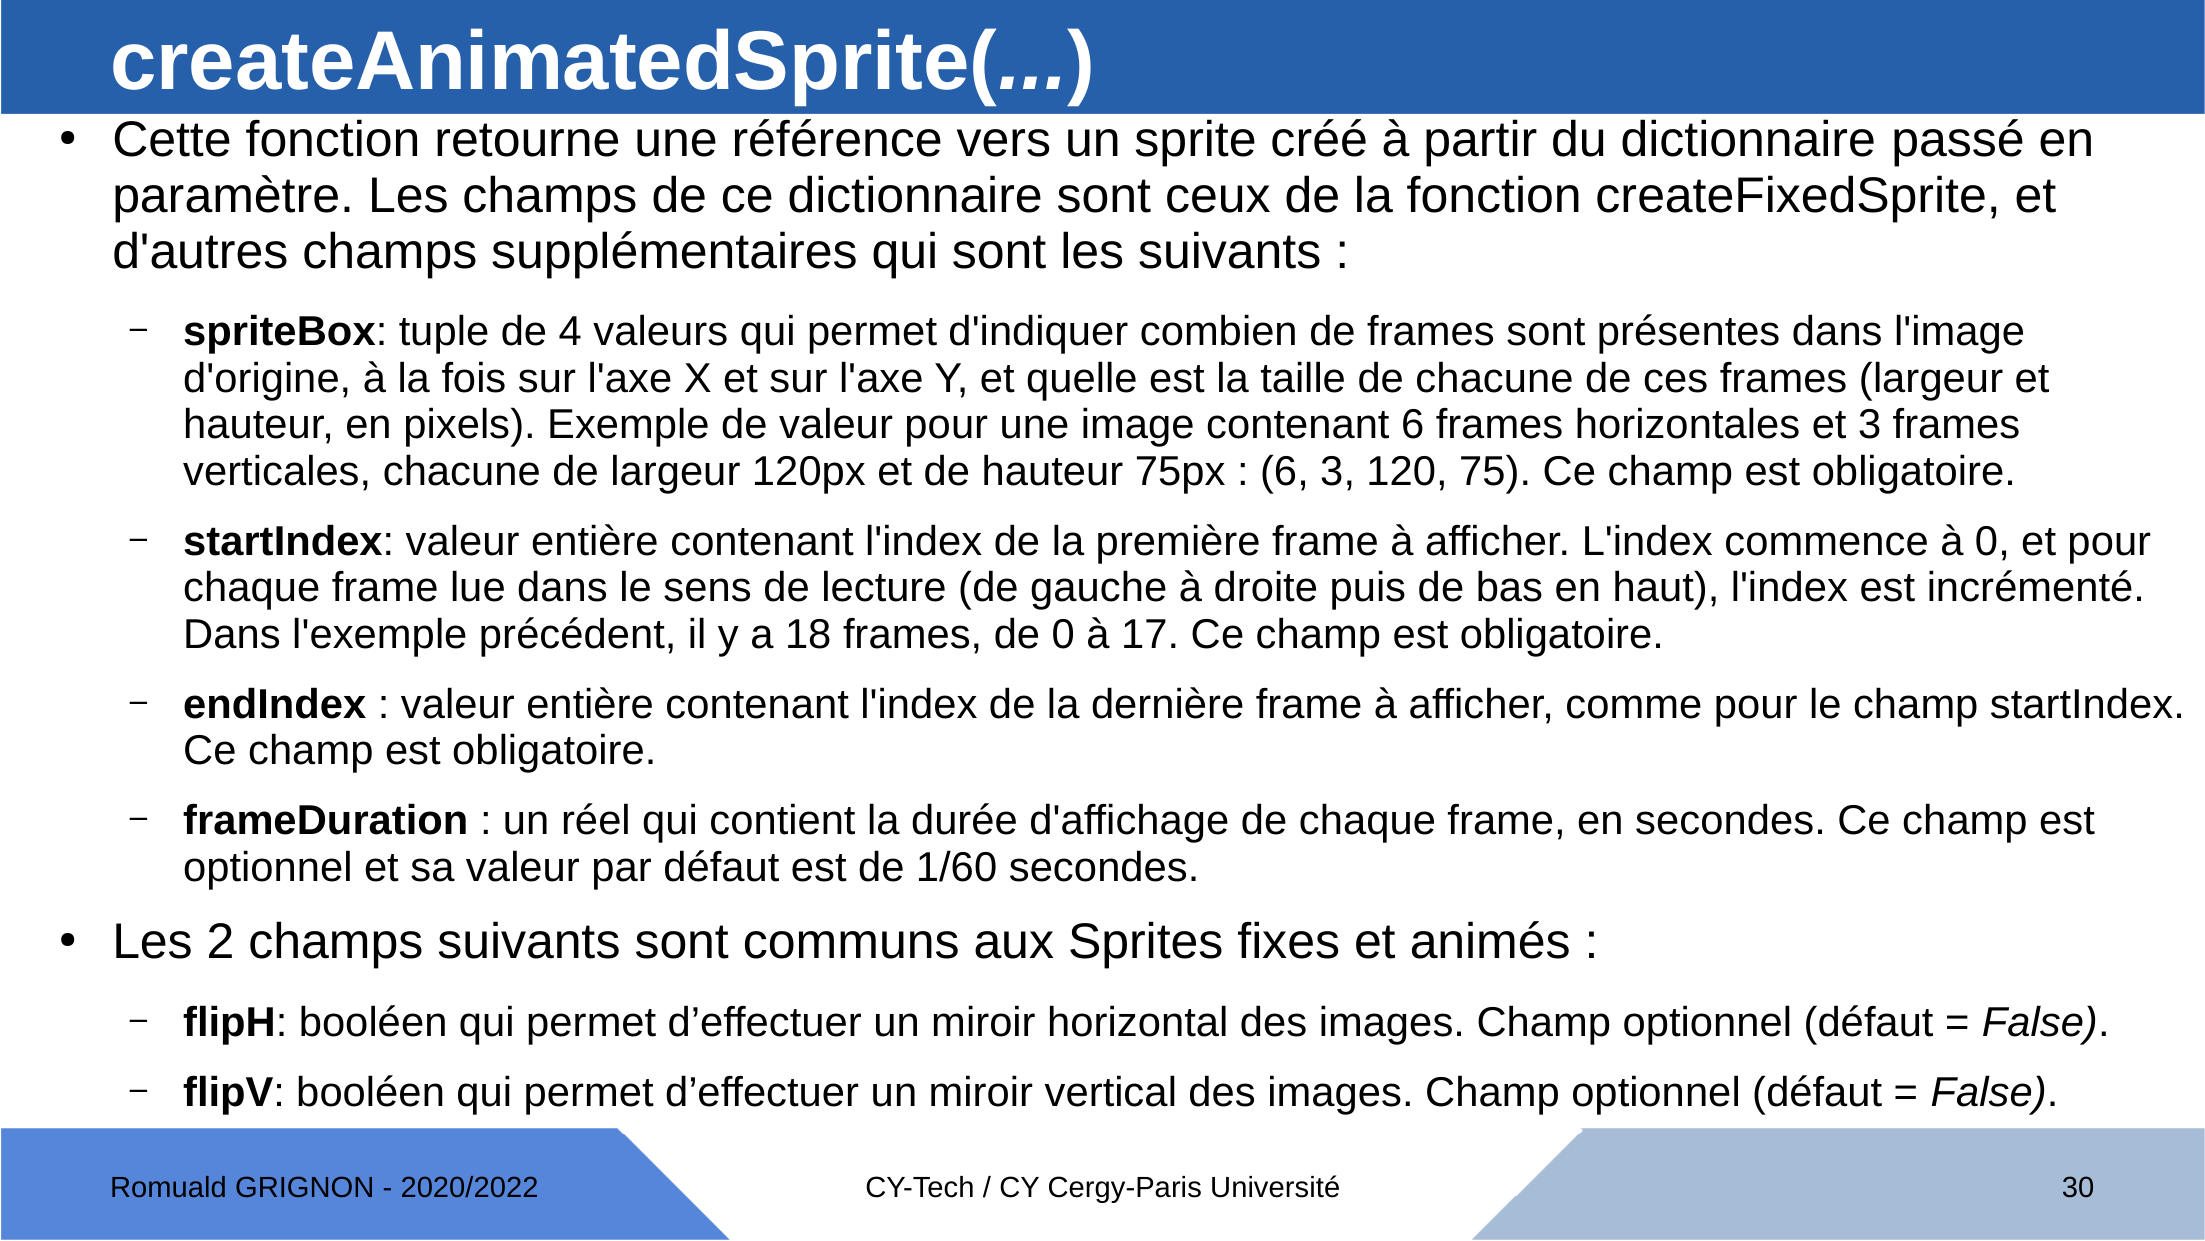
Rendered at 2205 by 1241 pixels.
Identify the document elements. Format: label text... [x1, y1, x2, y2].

list Cette fonction retourne une référence vers un sprite créé à partir du dictionnaire passé en paramètre. Les champs de ce dictionnaire sont ceux de la fonction createFixedSprite, et d'autres champs supplémentaires qui sont les suivants : spriteBox: tuple de 4 valeurs qui permet d'indiquer combien de frames sont présentes dans l'image d'origine, à la fois sur l'axe X et sur l'axe Y, et quelle est la taille de chacune de ces frames (largeur et hauteur, en pixels). Exemple de valeur pour une image contenant 6 frames horizontales et 3 frames verticales, chacune de largeur 120px et de hauteur 75px : (6, 3, 120, 75). Ce champ est obligatoire. startIndex: valeur entière contenant l'index de la première frame à afficher. L'index commence à 0, et pour chaque frame lue dans le sens de lecture (de gauche à droite puis de bas en haut), l'index est incrémenté. Dans l'exemple précédent, il y a 18 frames, de 0 à 17. Ce champ est obligatoire. endIndex : valeur entière contenant l'index de la dernière frame à afficher, comme pour le champ startIndex. Ce champ est obligatoire. frameDuration : un réel qui contient la durée d'affichage de chaque frame, en secondes. Ce champ est optionnel et sa valeur par défaut est de 1/60 secondes. Les 2 champs suivants sont communs aux Sprites fixes et animés : flipH: booléen qui permet d’effectuer un miroir horizontal des images. Champ optionnel (défaut = False). flipV: booléen qui permet d’effectuer un miroir vertical des images. Champ optionnel (défaut = False). [41, 182, 2191, 1134]
title createAnimatedSprite(...) [110, 49, 2095, 182]
picture [0, 0, 2205, 1241]
